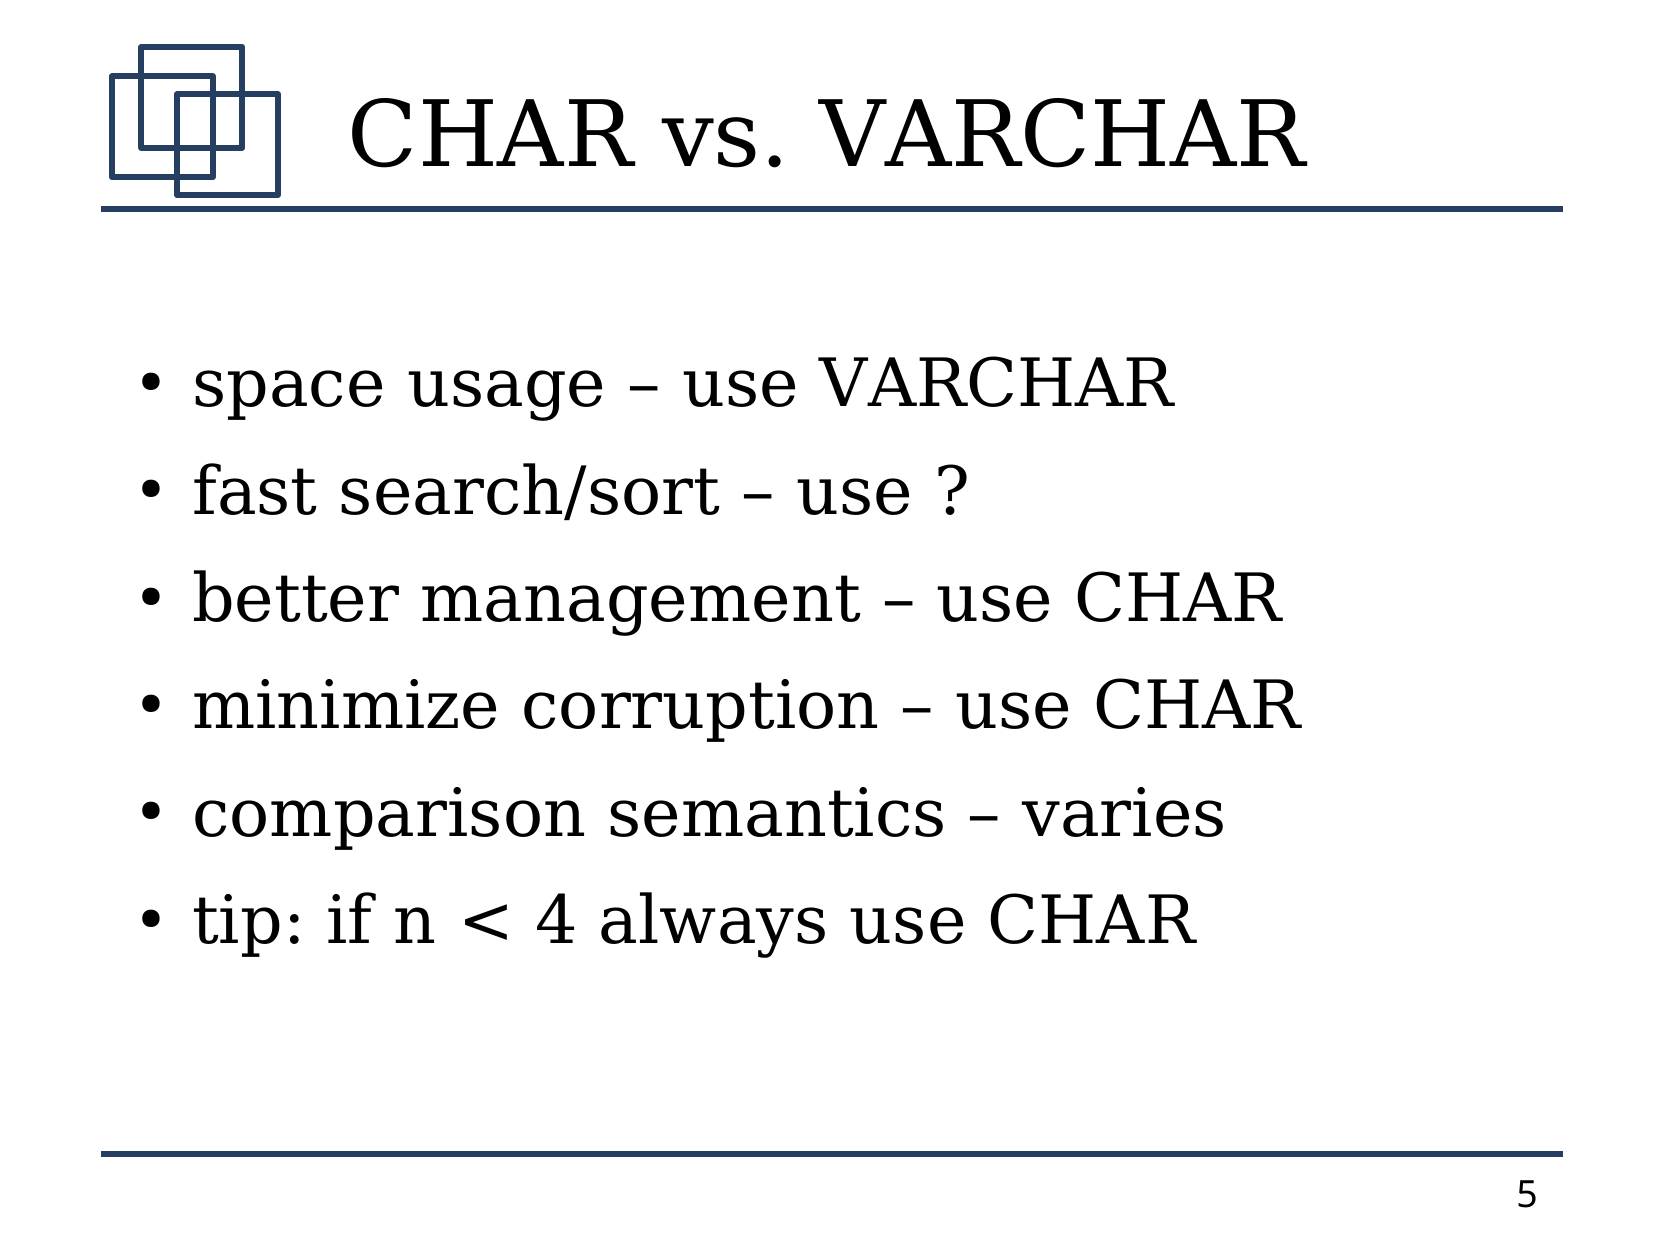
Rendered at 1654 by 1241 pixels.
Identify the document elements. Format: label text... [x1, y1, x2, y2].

list space usage – use VARCHAR fast search/sort – use ? better management – use CHAR minimize corruption – use CHAR comparison semantics – varies tip: if n < 4 always use CHAR [121, 344, 1534, 1127]
title CHAR vs. VARCHAR [121, 31, 1534, 239]
